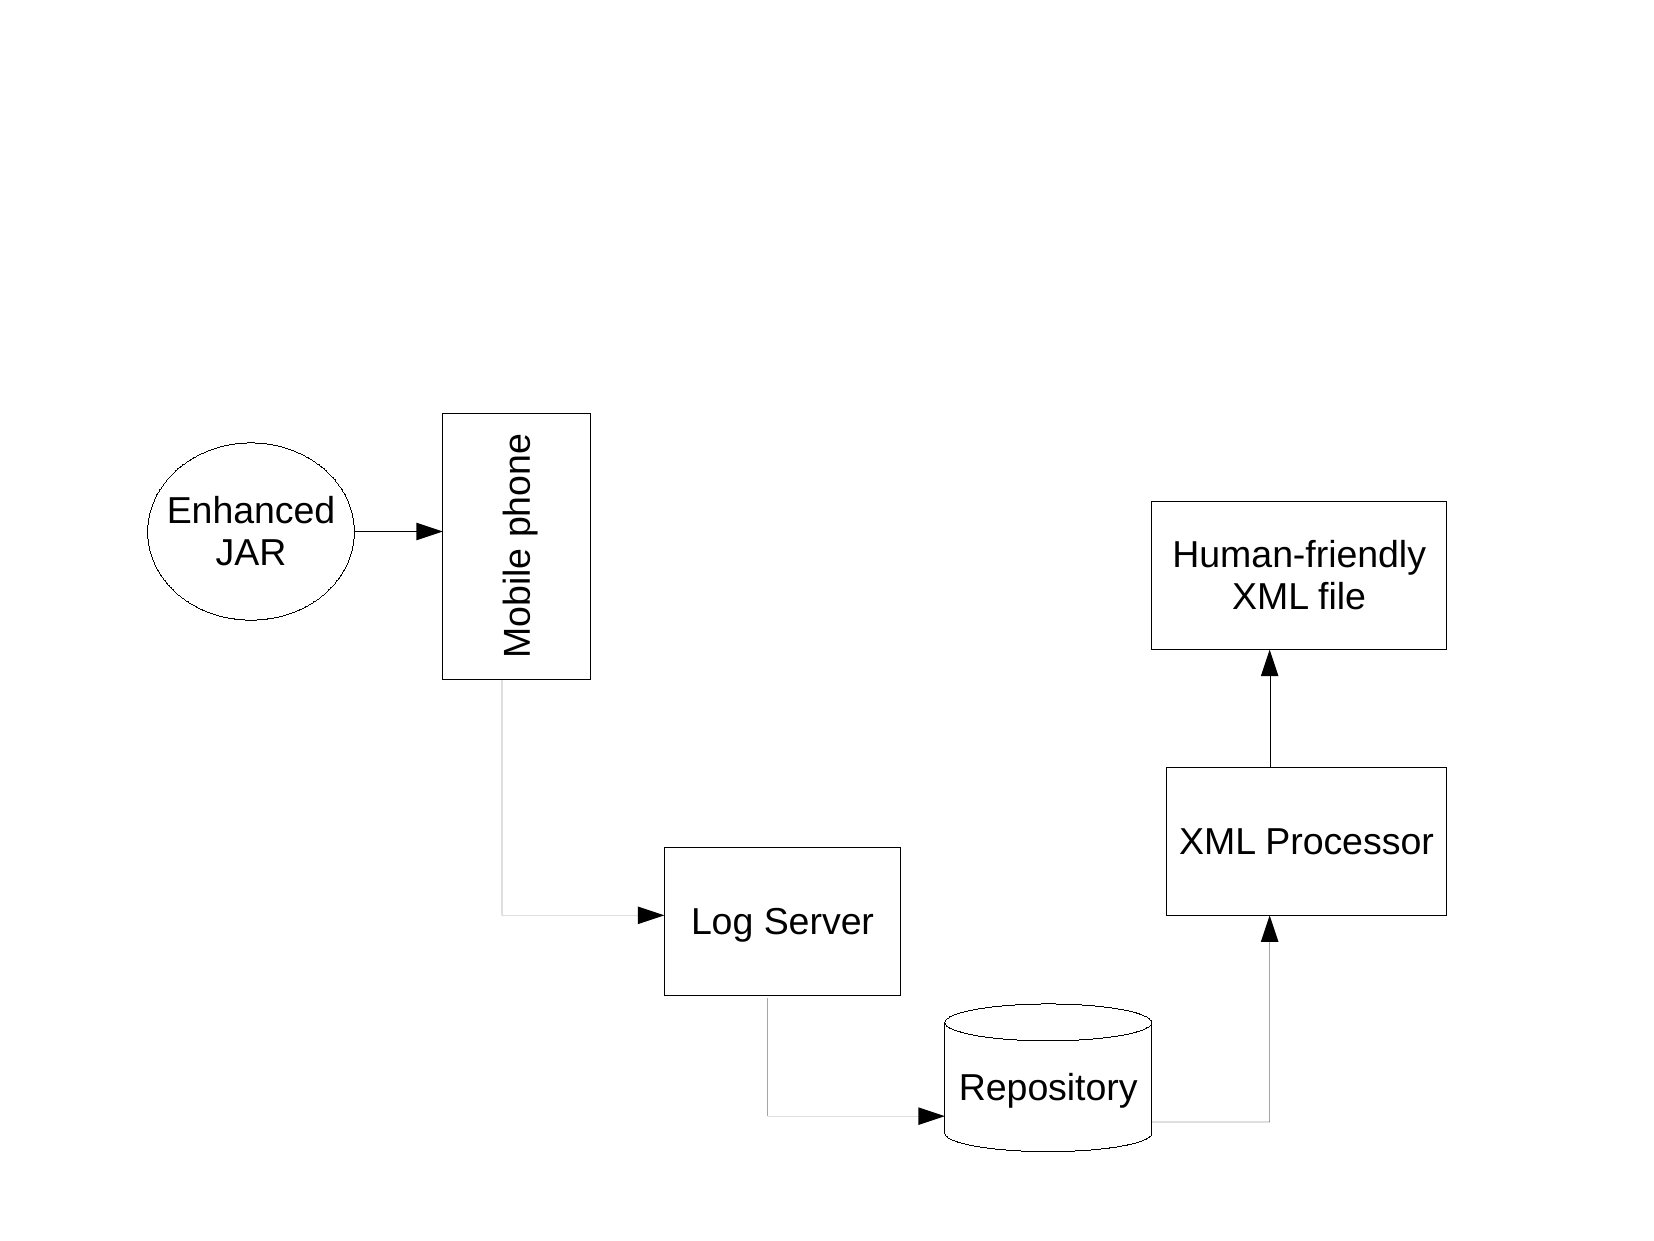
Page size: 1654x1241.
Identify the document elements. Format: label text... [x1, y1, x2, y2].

text_box Mobile phone [442, 413, 591, 680]
text_box Enhanced JAR [147, 442, 355, 621]
text_box Log Server [664, 847, 901, 996]
text_box Repository [944, 1023, 1152, 1152]
text_box Human-friendly XML file [1151, 501, 1447, 650]
text_box XML Processor [1166, 767, 1447, 916]
